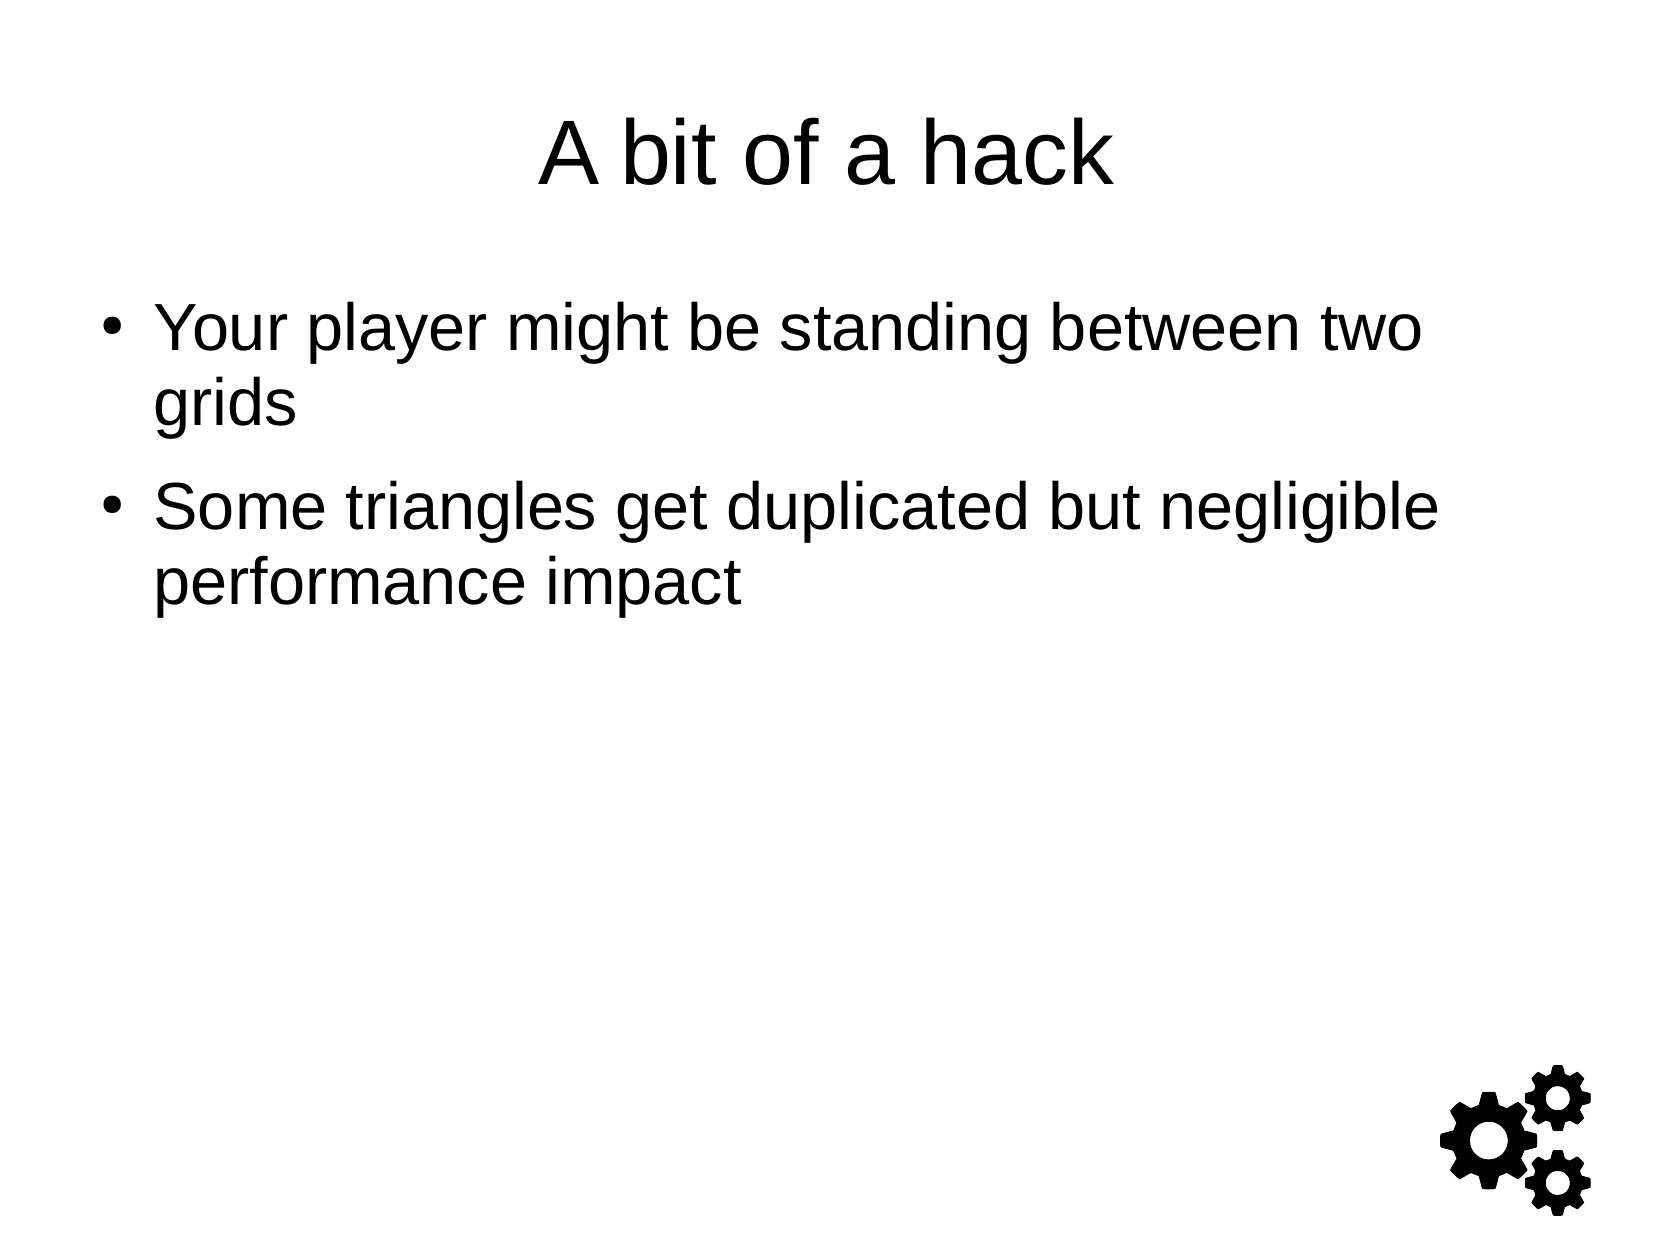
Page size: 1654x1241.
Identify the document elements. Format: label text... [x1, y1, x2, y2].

list Your player might be standing between two grids Some triangles get duplicated but negligible performance impact [82, 290, 1571, 1010]
title A bit of a hack [82, 49, 1571, 257]
picture [1440, 1065, 1591, 1216]
